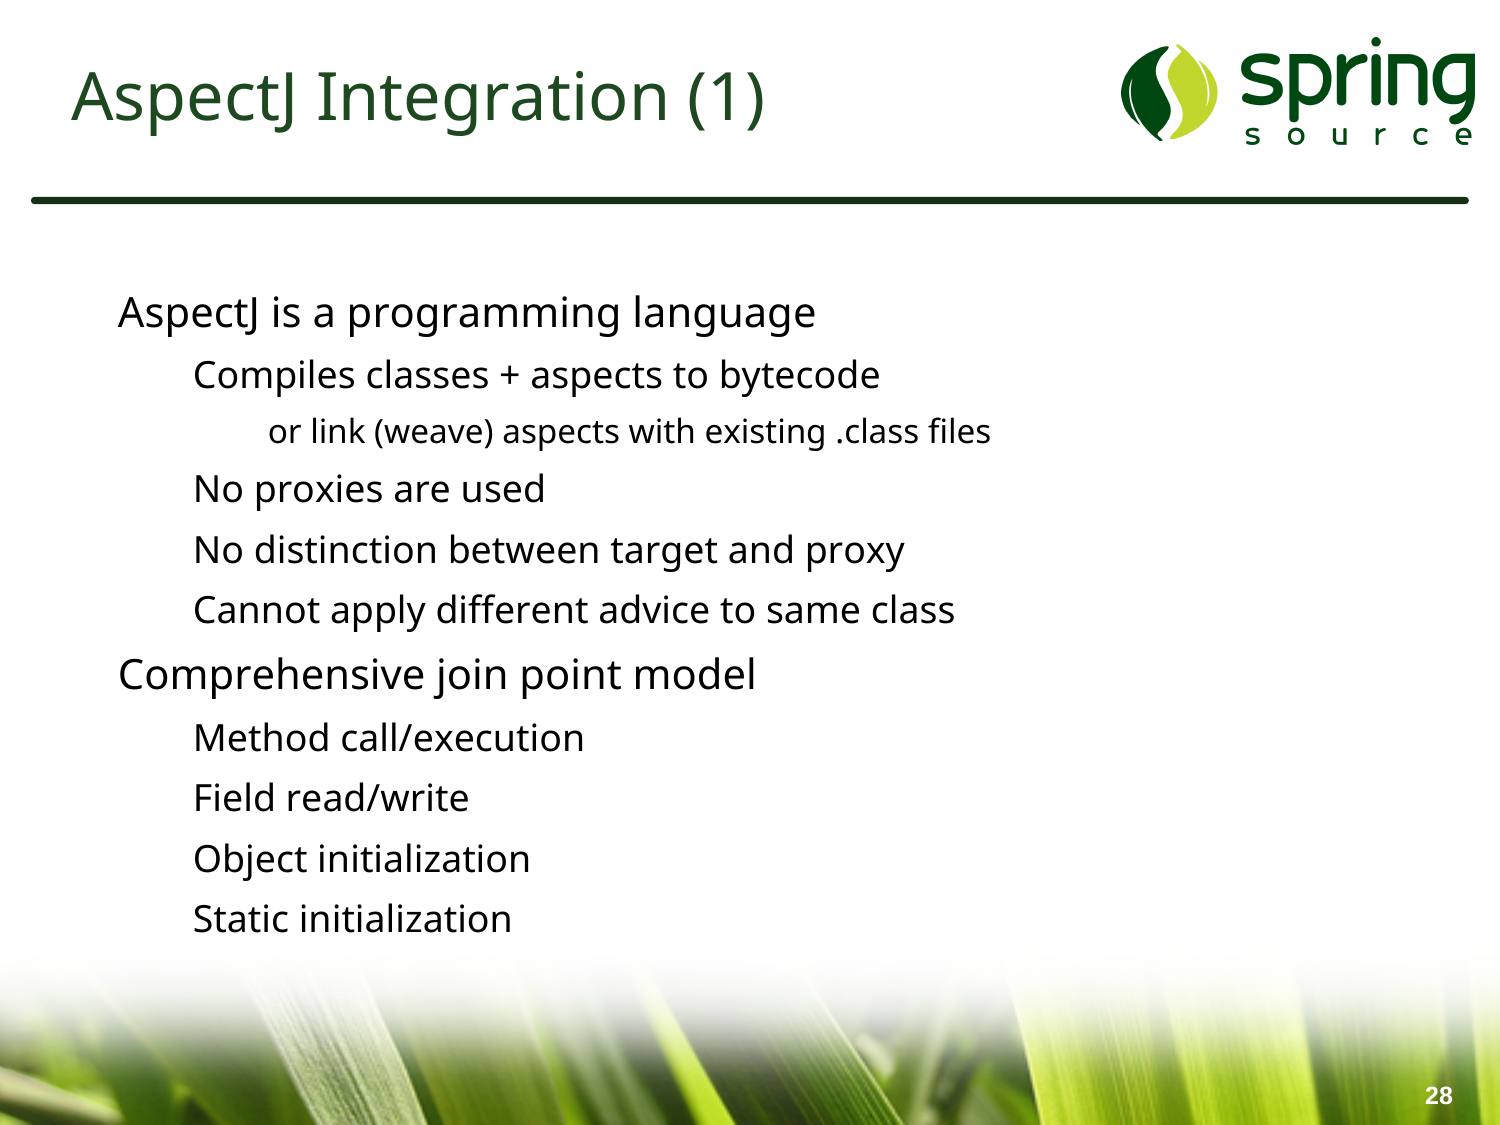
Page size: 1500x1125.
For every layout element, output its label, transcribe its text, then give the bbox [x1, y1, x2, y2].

picture [1121, 37, 1475, 145]
list AspectJ is a programming language Compiles classes + aspects to bytecode or link (weave) aspects with existing .class files No proxies are used No distinction between target and proxy Cannot apply different advice to same class Comprehensive join point model Method call/execution Field read/write Object initialization Static initialization [103, 275, 1394, 938]
picture [0, 944, 1500, 1125]
title AspectJ Integration (1) [56, 13, 1089, 176]
